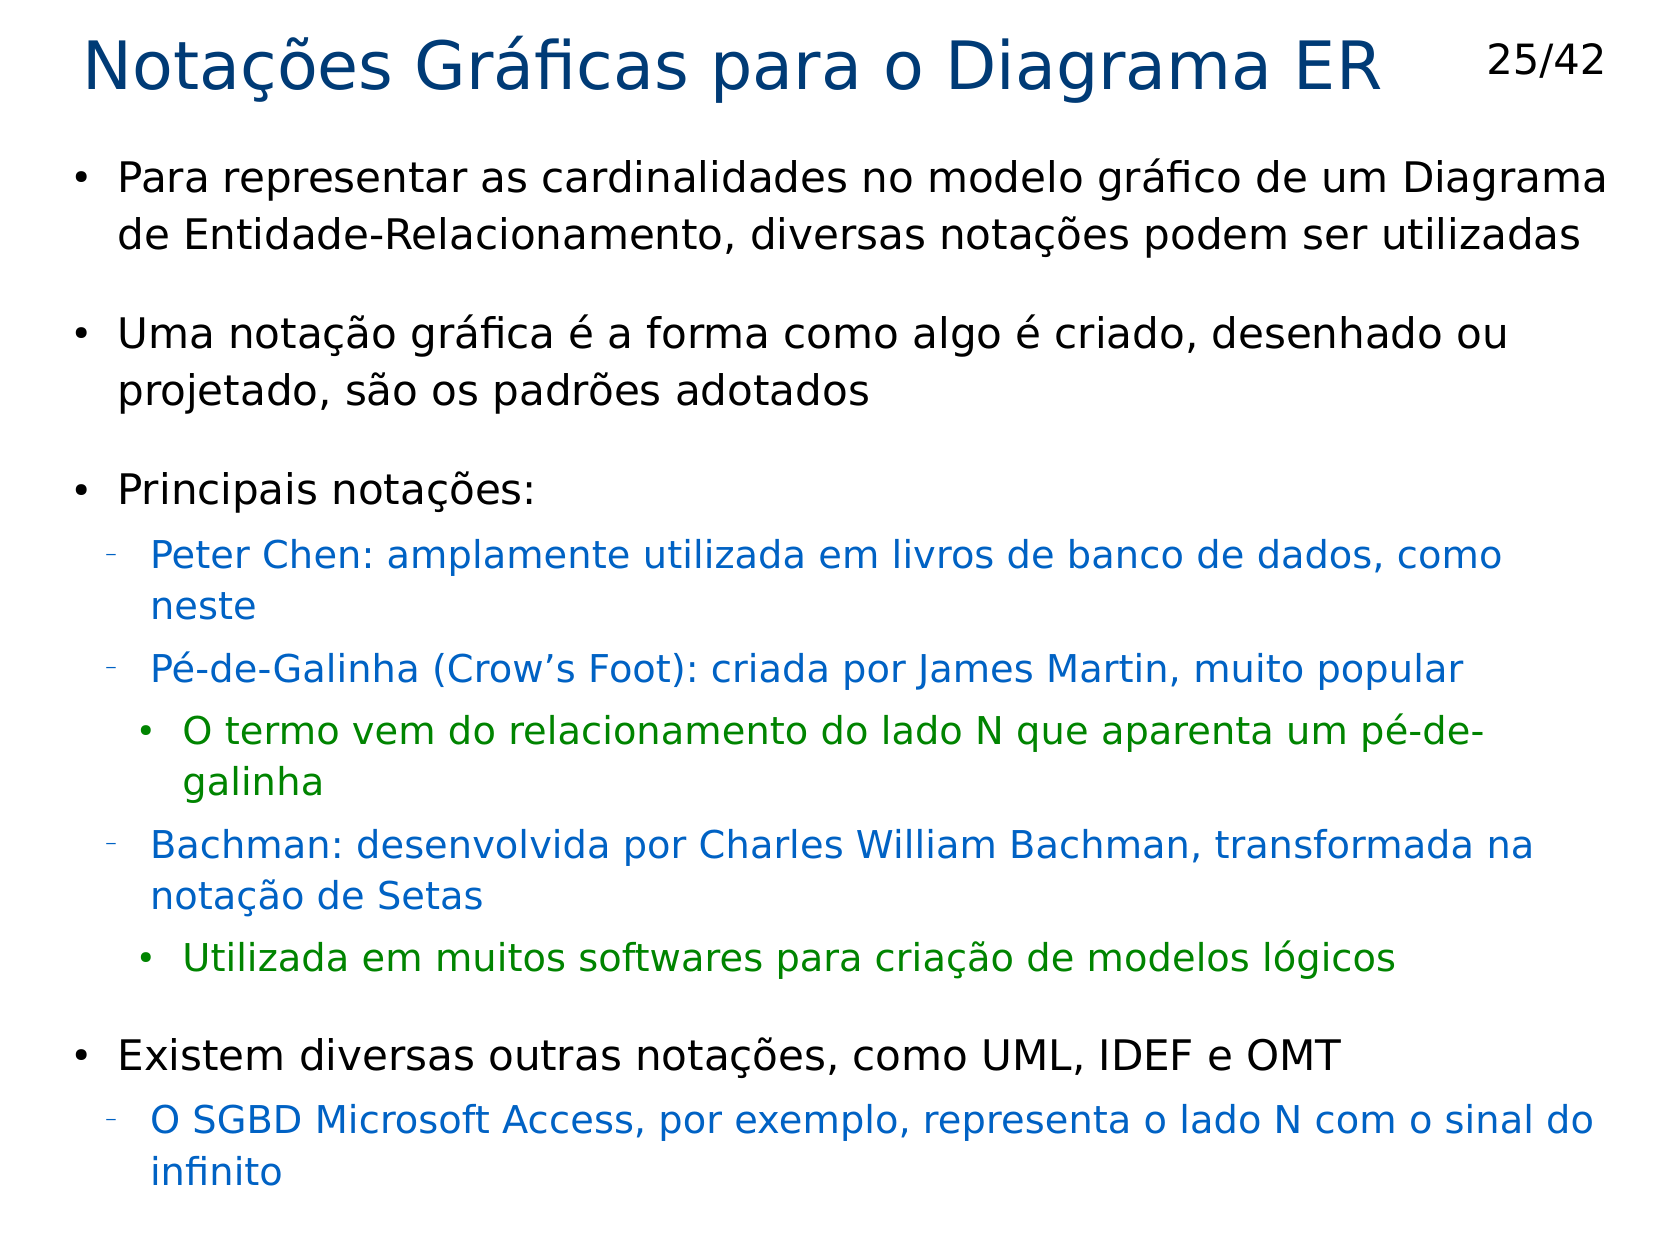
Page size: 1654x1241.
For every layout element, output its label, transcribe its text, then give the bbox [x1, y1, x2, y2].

title Notações Gráficas para o Diagrama ER [82, 22, 1571, 111]
list Para representar as cardinalidades no modelo gráfico de um Diagrama de Entidade-Relacionamento, diversas notações podem ser utilizadas Uma notação gráfica é a forma como algo é criado, desenhado ou projetado, são os padrões adotados Principais notações: Peter Chen: amplamente utilizada em livros de banco de dados, como neste Pé-de-Galinha (Crow’s Foot): criada por James Martin, muito popular O termo vem do relacionamento do lado N que aparenta um pé-de-galinha Bachman: desenvolvida por Charles William Bachman, transformada na notação de Setas Utilizada em muitos softwares para criação de modelos lógicos Existem diversas outras notações, como UML, IDEF e OMT O SGBD Microsoft Access, por exemplo, representa o lado N com o sinal do infinito [73, 146, 1622, 1241]
